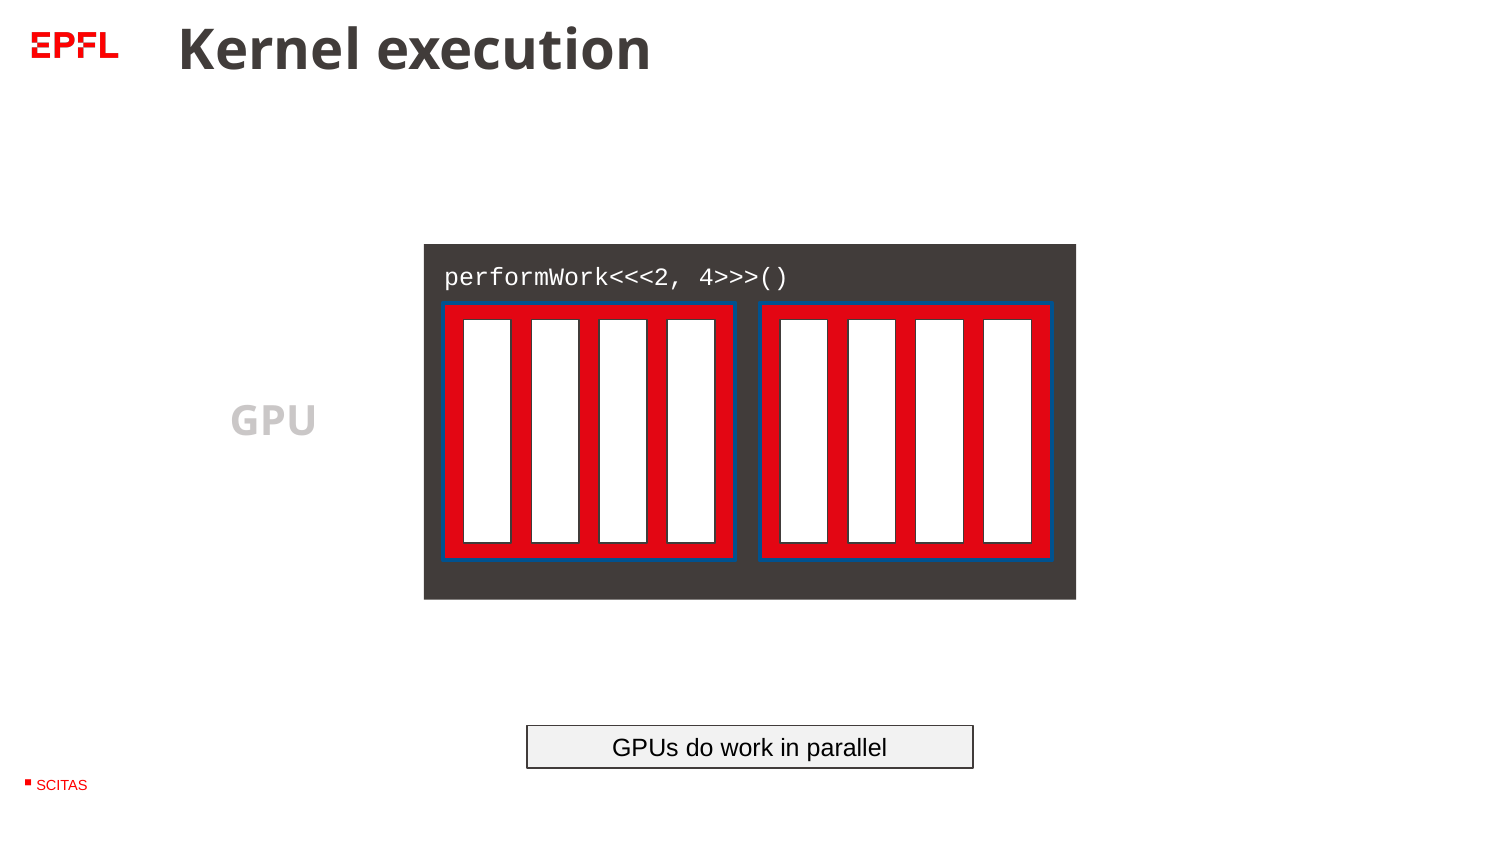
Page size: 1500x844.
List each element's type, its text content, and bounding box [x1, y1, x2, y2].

text_box GPU [217, 392, 339, 451]
text_box [423, 244, 1077, 600]
text_box GPUs do work in parallel [526, 725, 973, 768]
text_box performWork<<<2, 4>>>() [431, 254, 815, 298]
picture [21, 21, 129, 69]
title Kernel execution [148, 21, 1424, 198]
